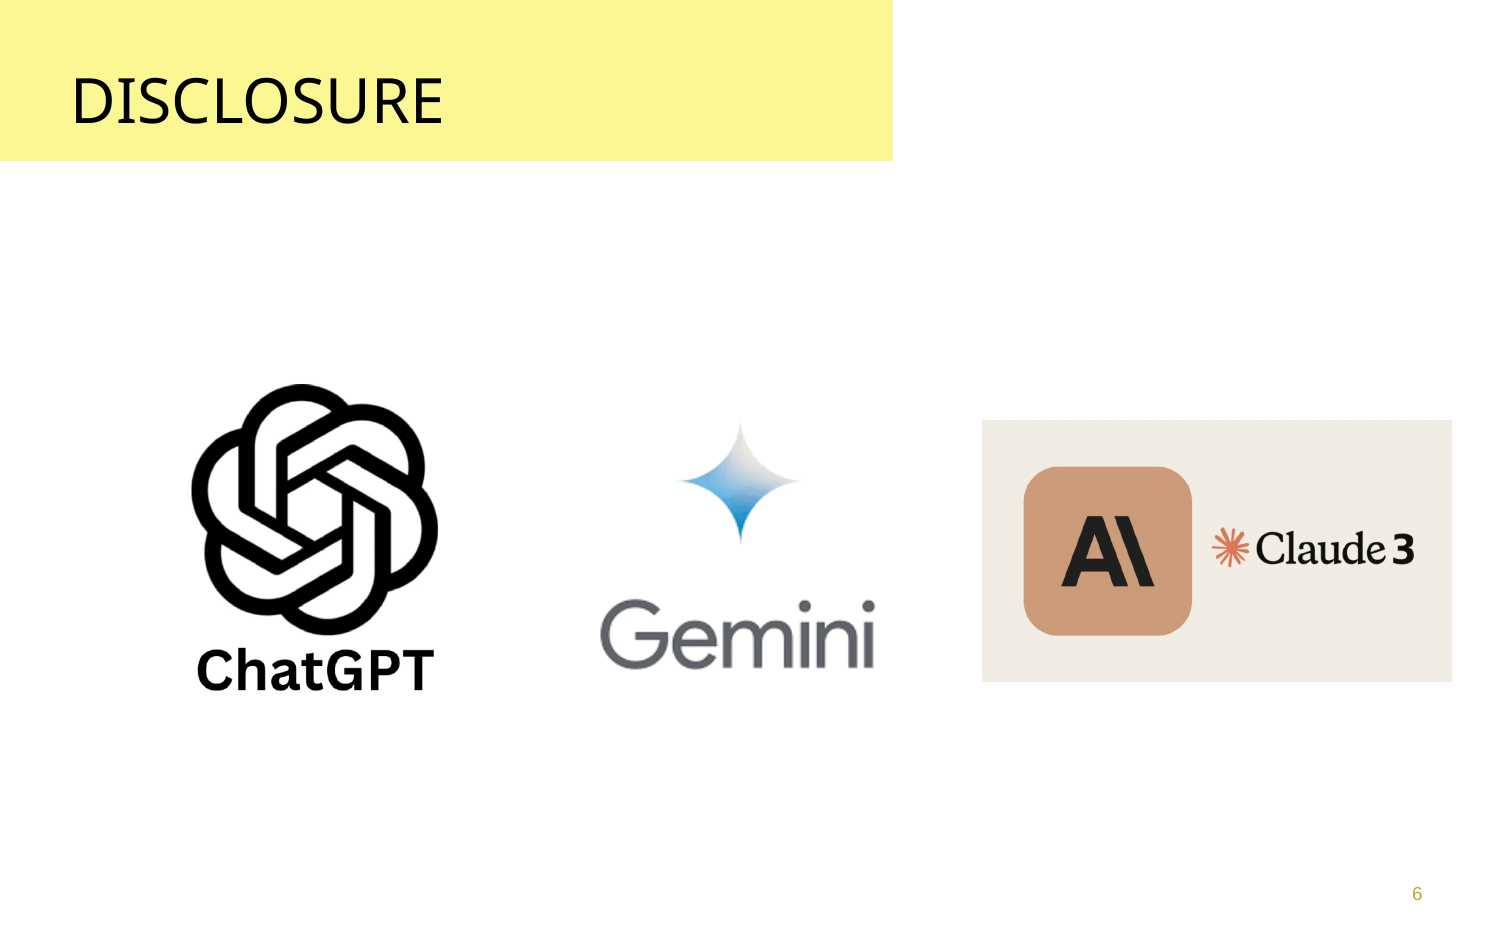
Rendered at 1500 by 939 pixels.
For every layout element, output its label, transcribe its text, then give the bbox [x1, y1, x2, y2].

picture [176, 376, 448, 709]
text_box [0, 0, 893, 161]
picture [535, 391, 941, 695]
picture [982, 420, 1452, 682]
slide_number <number> [1405, 880, 1434, 939]
title DISCLOSURE [68, 59, 820, 218]
